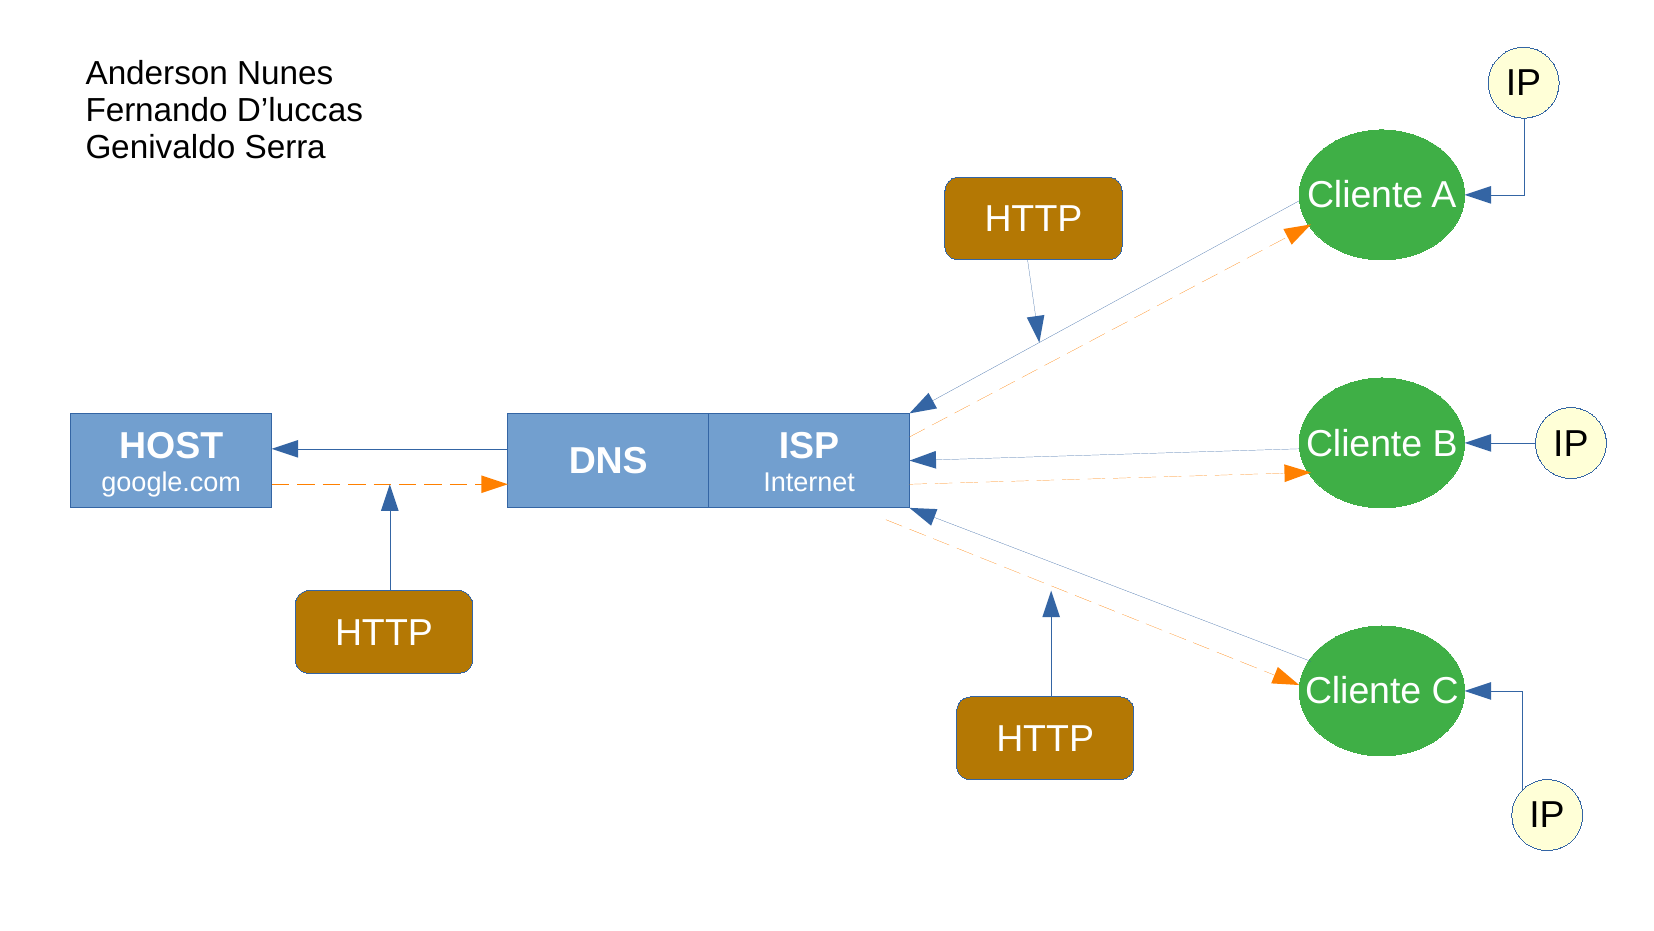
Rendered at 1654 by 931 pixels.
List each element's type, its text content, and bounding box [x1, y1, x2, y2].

text_box Cliente C [1299, 625, 1465, 756]
text_box ISP Internet [709, 413, 910, 508]
text_box HTTP [944, 177, 1123, 260]
text_box HTTP [956, 696, 1134, 780]
text_box IP [1511, 779, 1583, 851]
text_box IP [1488, 47, 1560, 119]
text_box HOST google.com [70, 413, 272, 508]
text_box Cliente B [1299, 377, 1465, 508]
text_box Cliente A [1299, 129, 1465, 260]
text_box DNS [507, 413, 709, 508]
text_box IP [1535, 407, 1607, 479]
text_box Anderson Nunes Fernando D’luccas Genivaldo Serra [70, 47, 733, 174]
text_box HTTP [295, 590, 473, 674]
